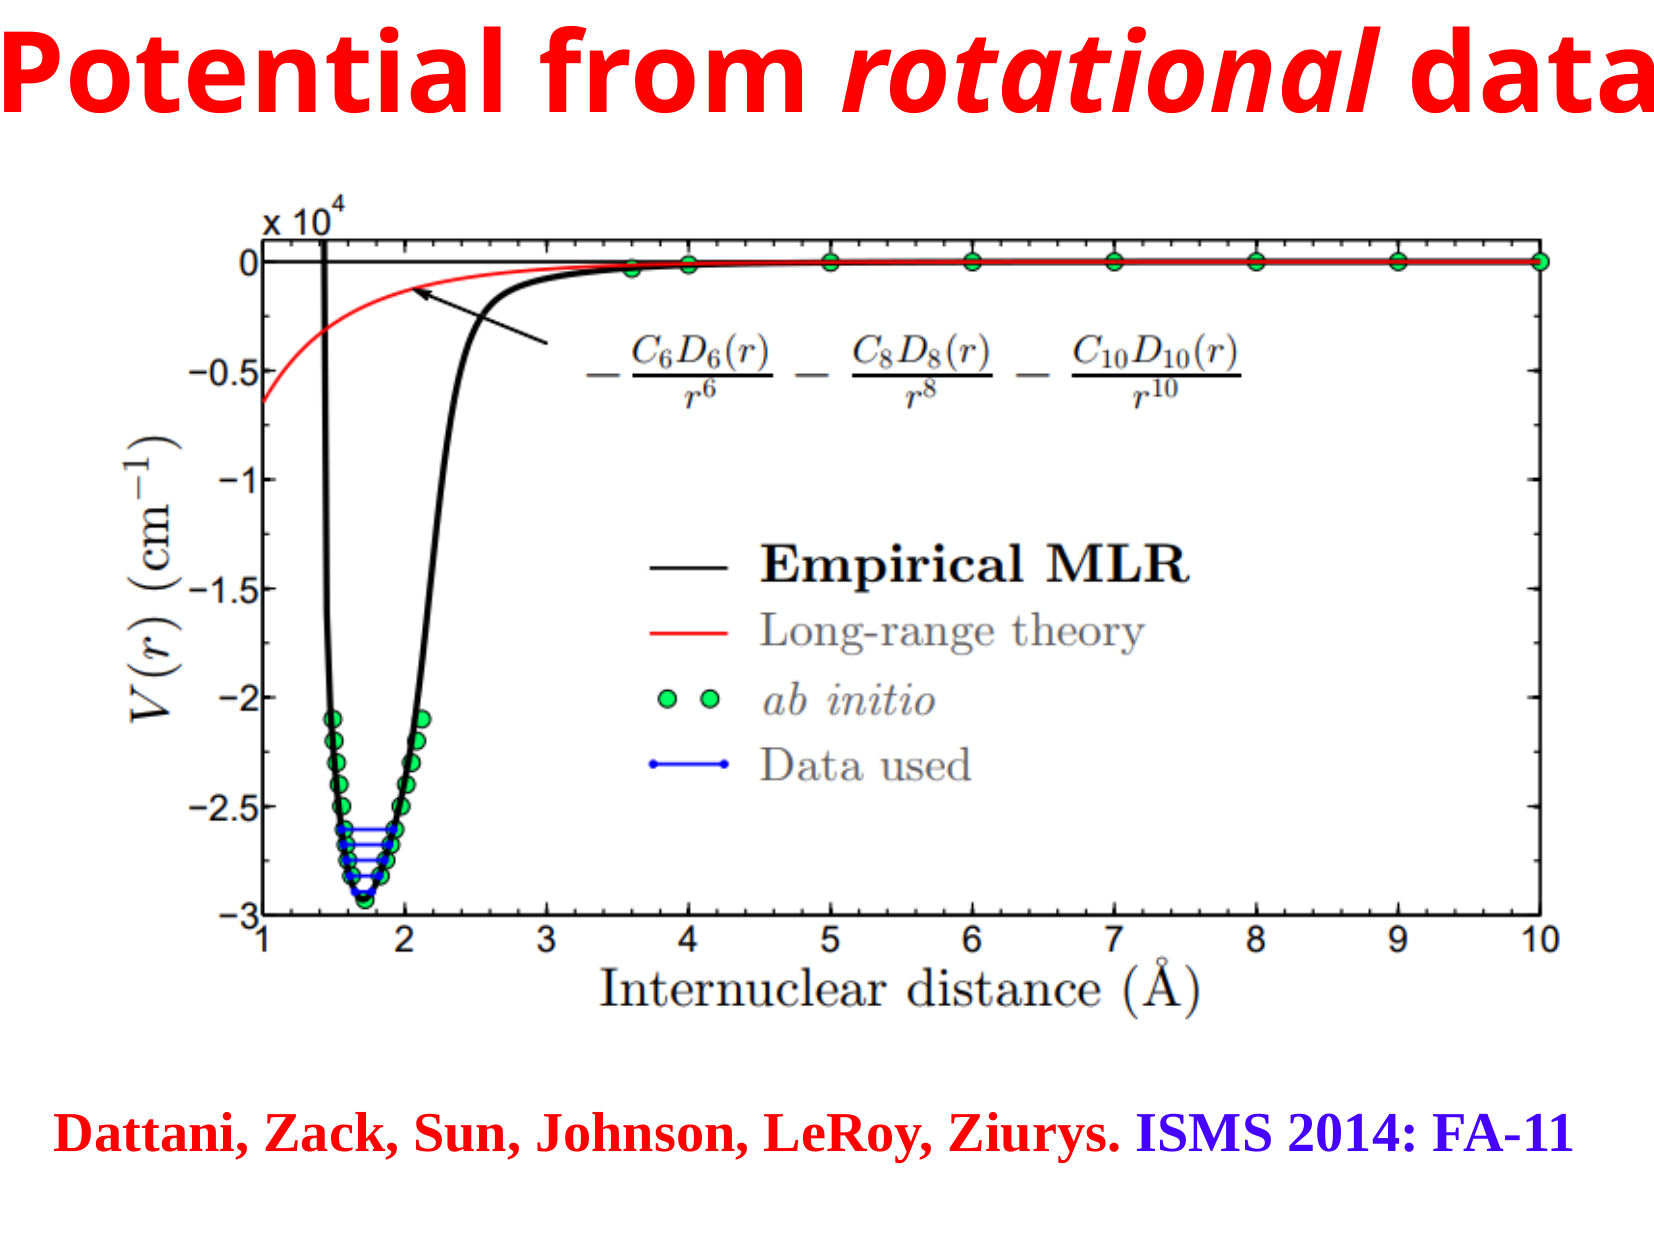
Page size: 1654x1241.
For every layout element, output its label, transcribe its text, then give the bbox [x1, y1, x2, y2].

text_box Dattani, Zack, Sun, Johnson, LeRoy, Ziurys. ISMS 2014: FA-11 [0, 952, 1654, 1170]
text_box Potential from rotational data [0, 0, 1654, 143]
picture [78, 189, 1633, 1036]
